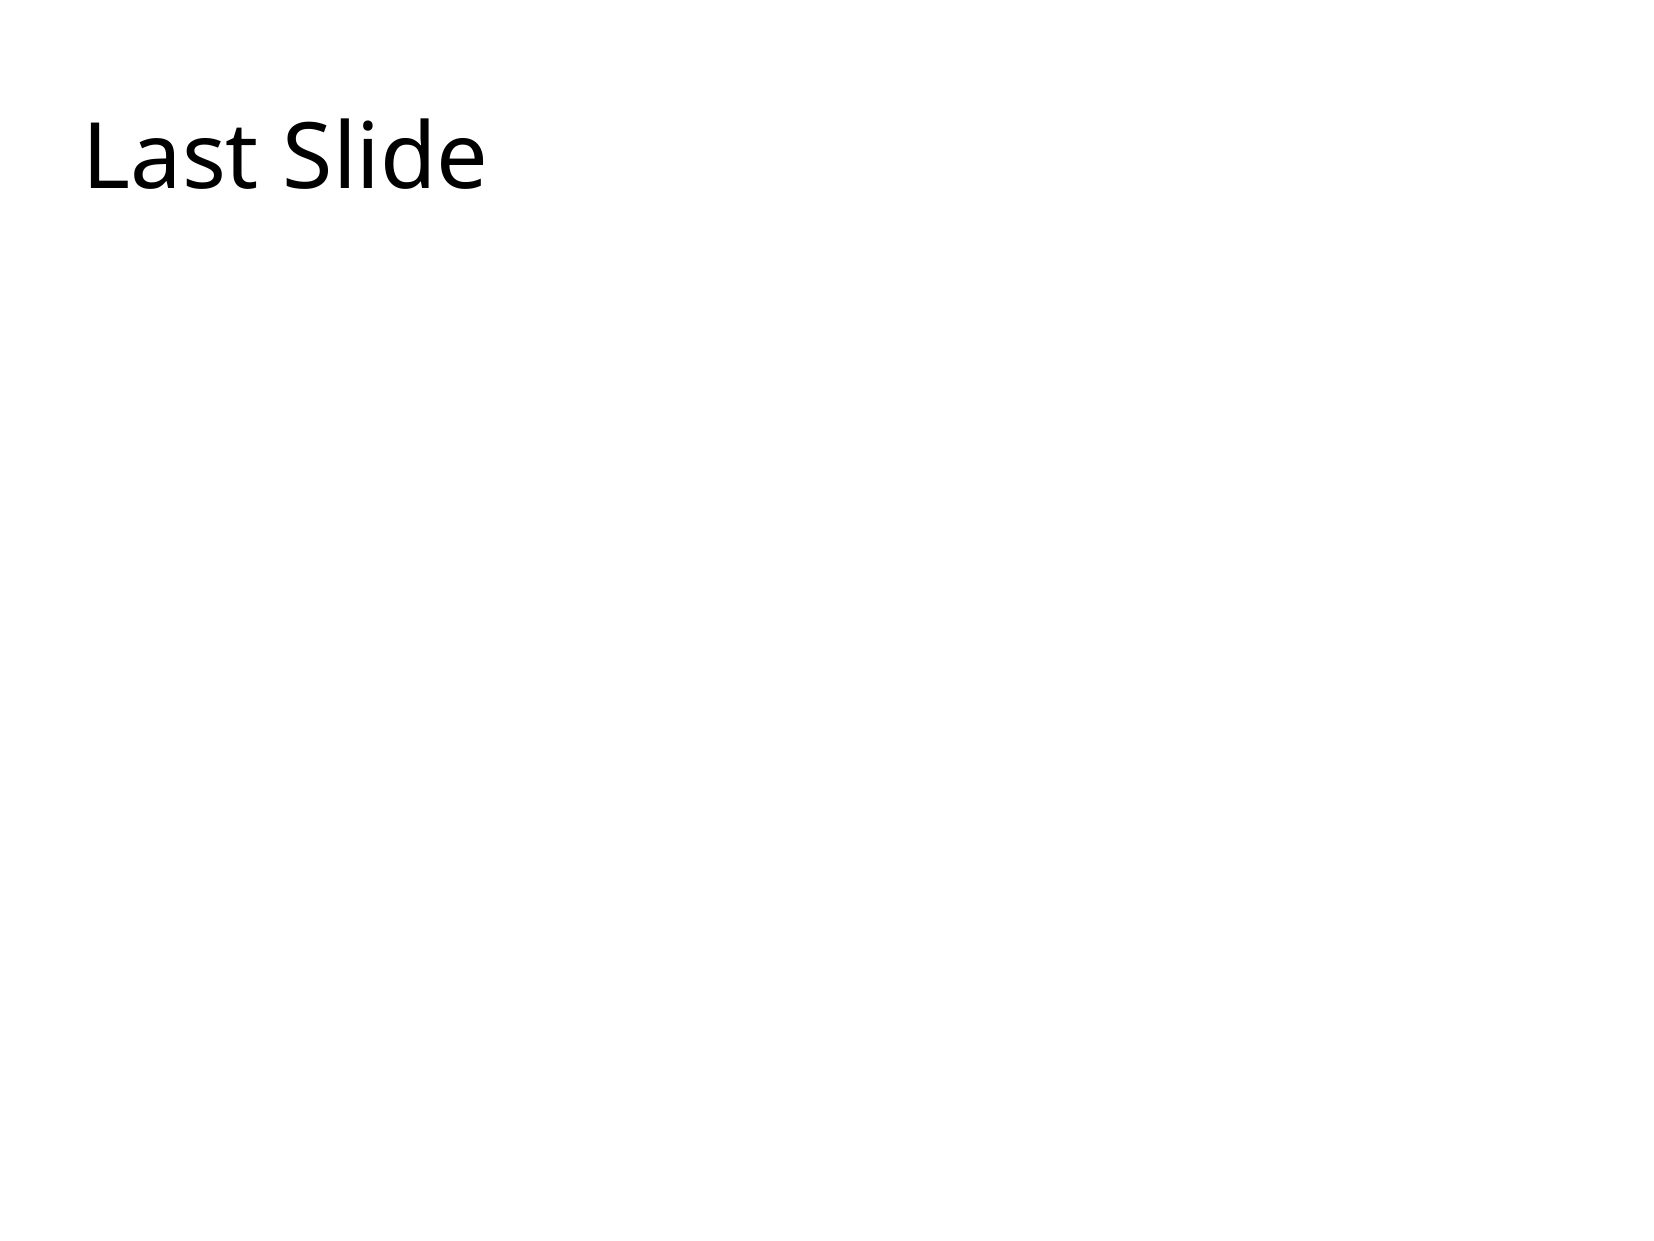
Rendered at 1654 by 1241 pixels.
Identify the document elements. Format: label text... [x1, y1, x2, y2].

title Last Slide [82, 49, 1571, 257]
